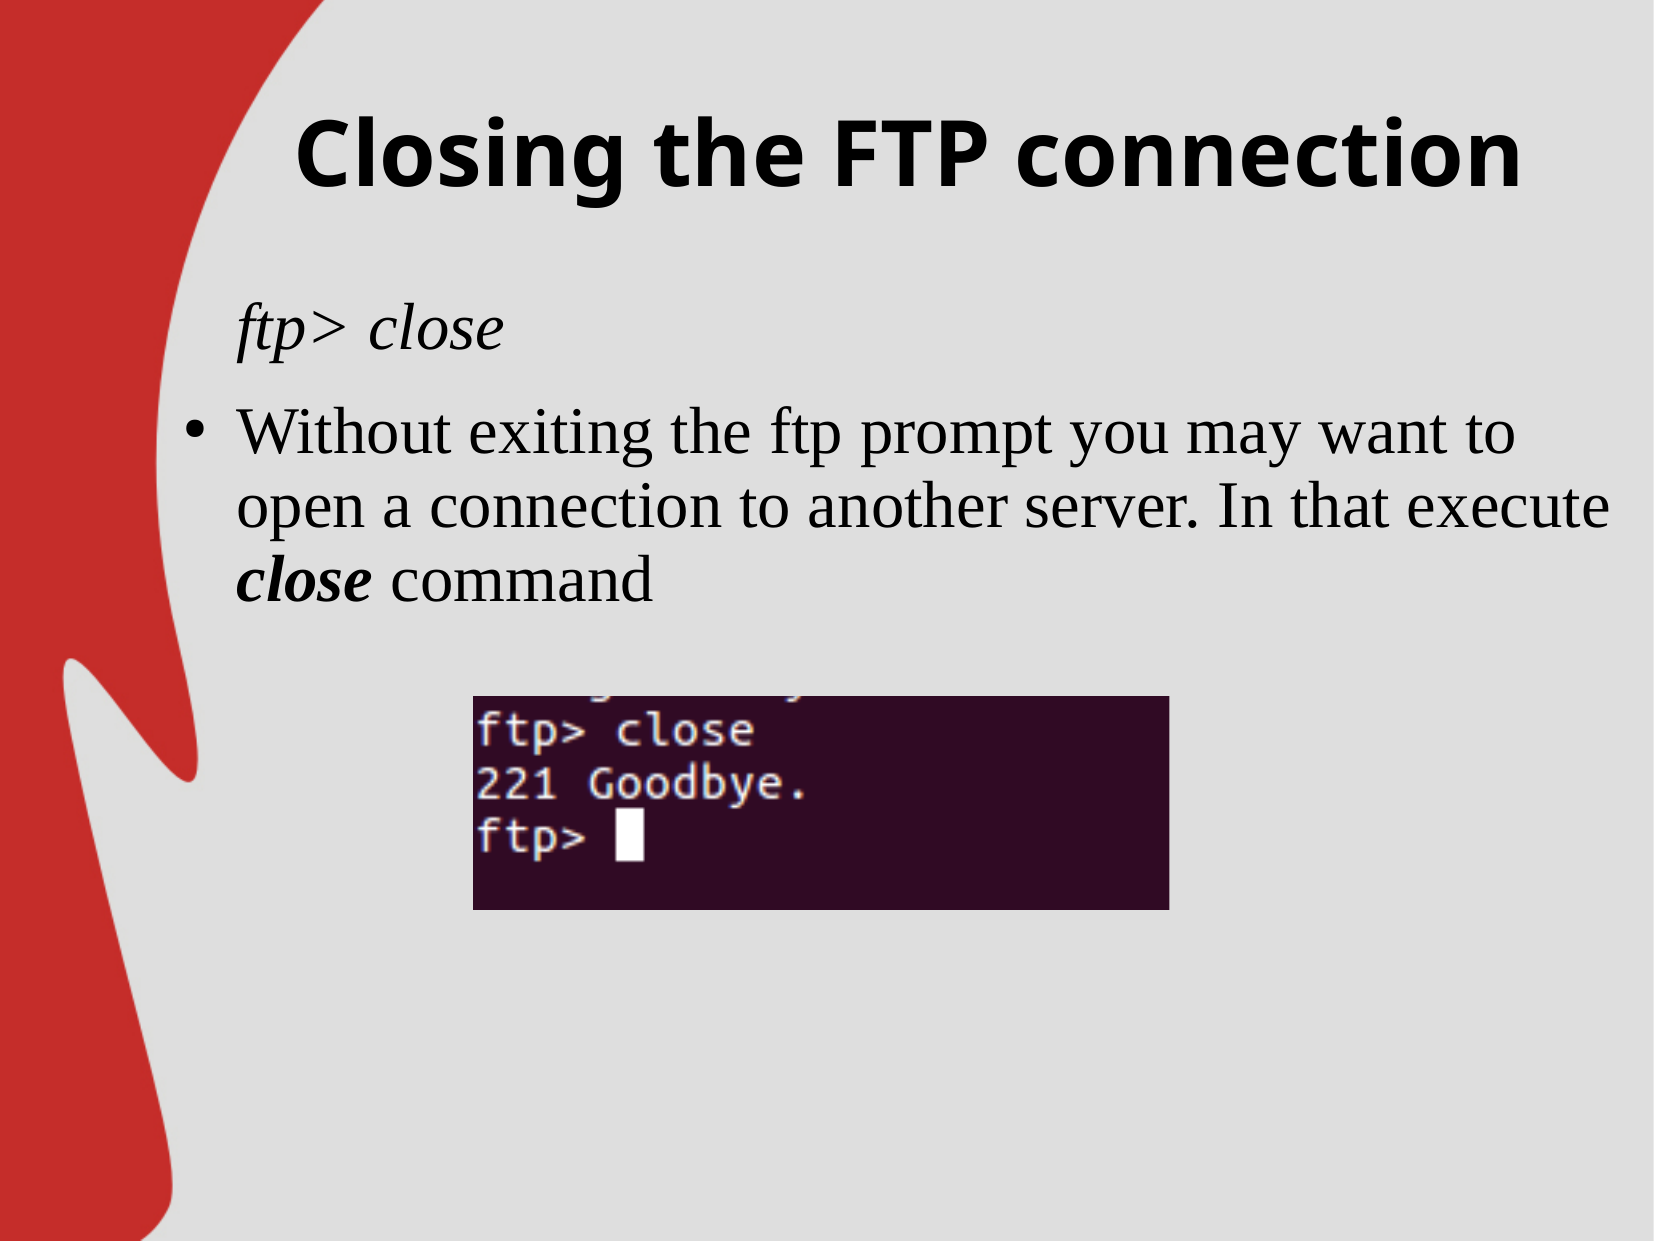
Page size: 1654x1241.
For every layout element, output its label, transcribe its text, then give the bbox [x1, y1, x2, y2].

picture [473, 696, 1170, 910]
list ftp> close Without exiting the ftp prompt you may want to open a connection to another server. In that execute close command [165, 290, 1654, 1010]
title Closing the FTP connection [165, 33, 1654, 269]
picture [0, 0, 1654, 1241]
